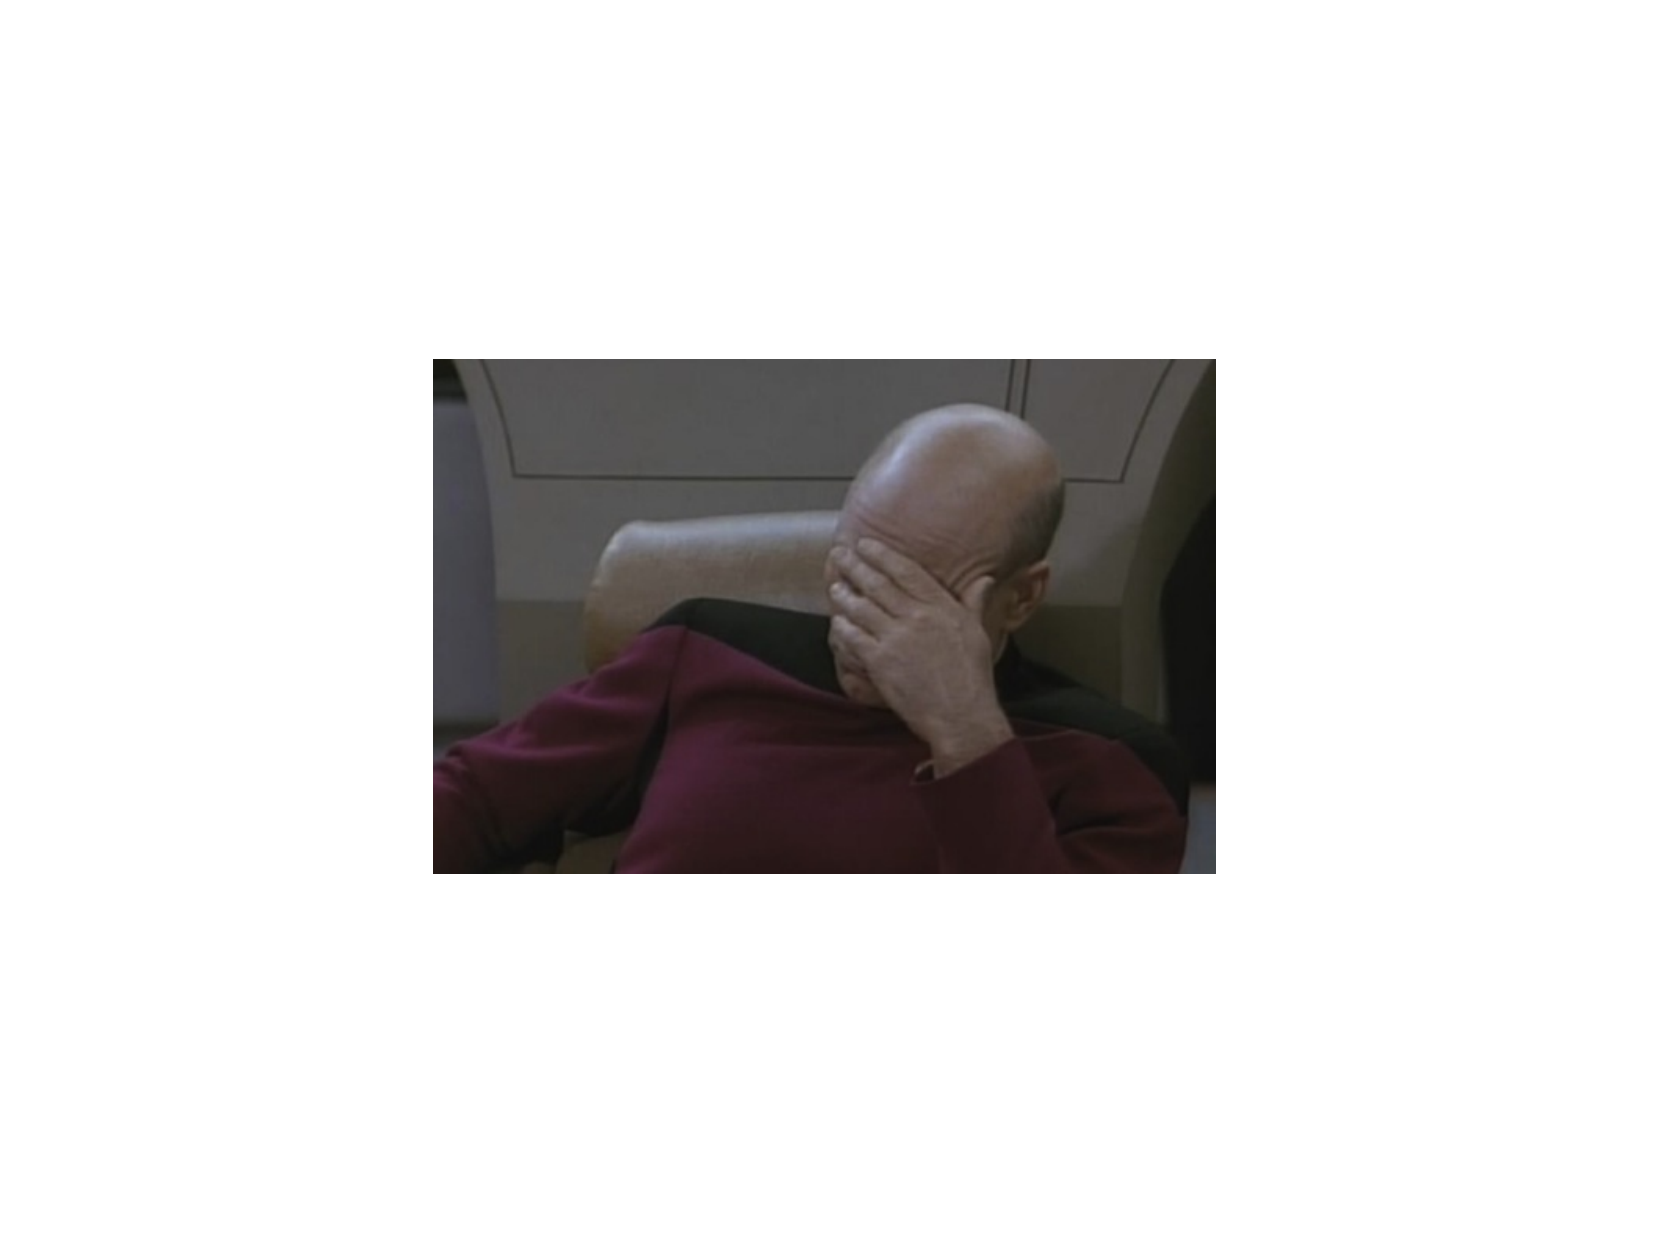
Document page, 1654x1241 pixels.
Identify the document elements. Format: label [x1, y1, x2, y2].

picture [433, 359, 1216, 875]
